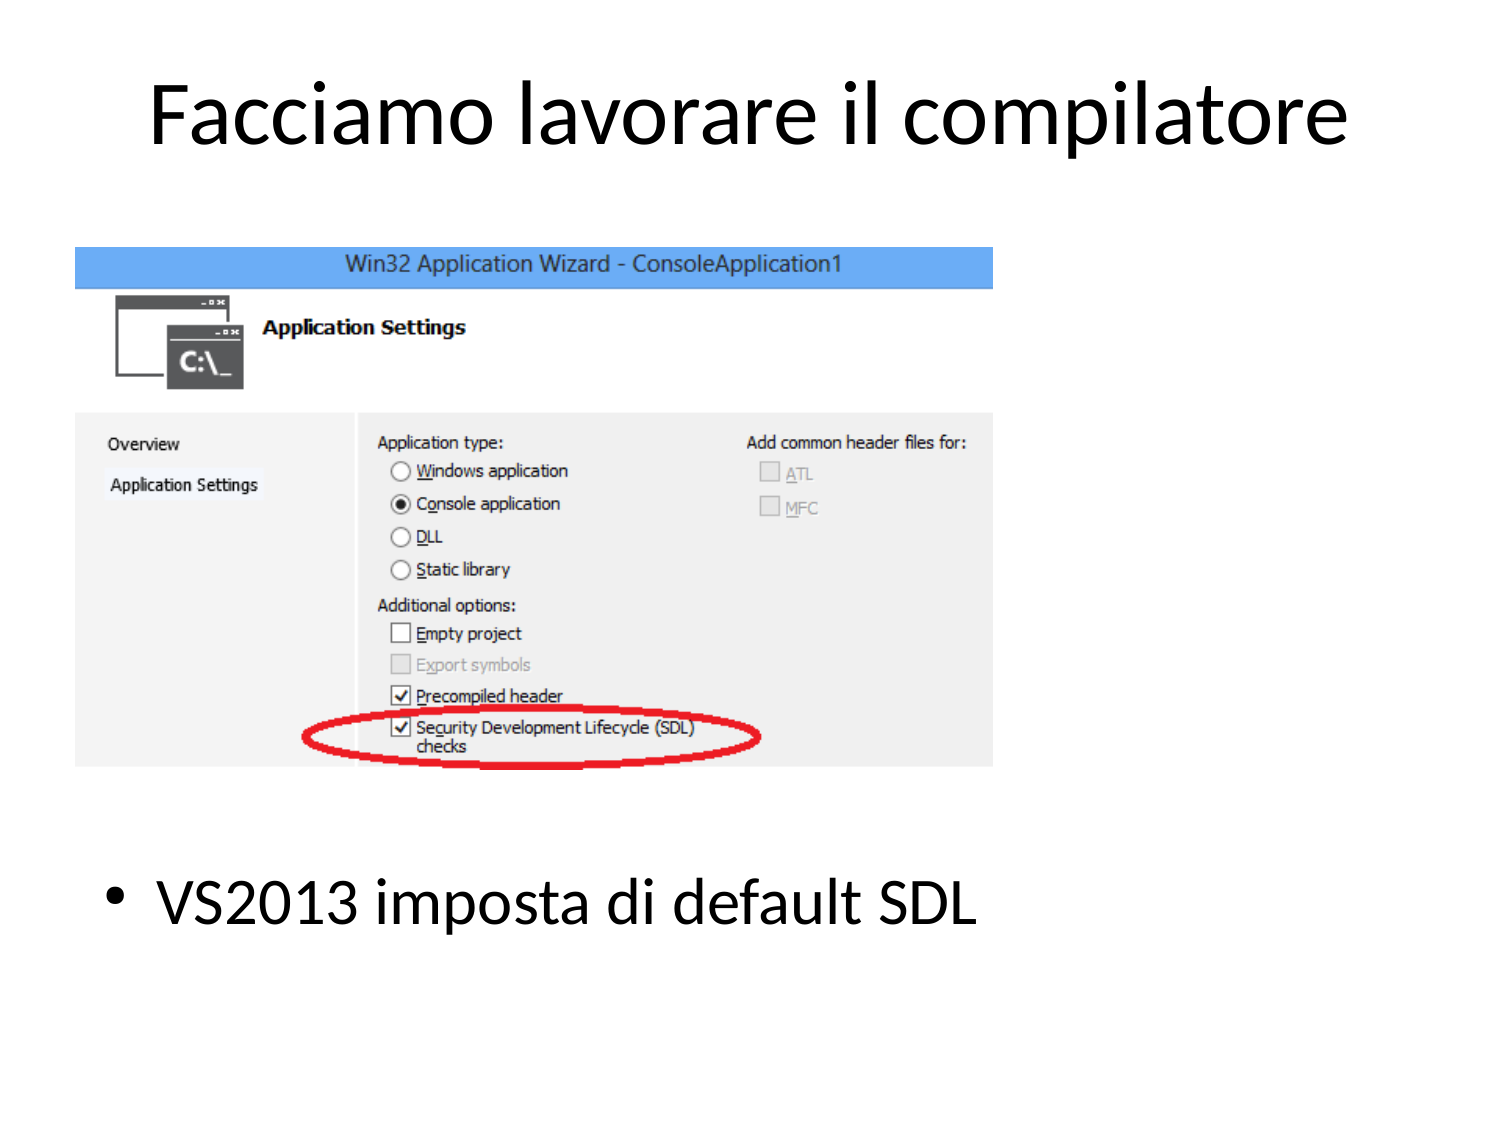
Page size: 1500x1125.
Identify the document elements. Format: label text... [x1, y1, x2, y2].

picture [75, 247, 993, 770]
title Facciamo lavorare il compilatore [75, 45, 1425, 233]
list VS2013 imposta di default SDL [70, 850, 1312, 1075]
